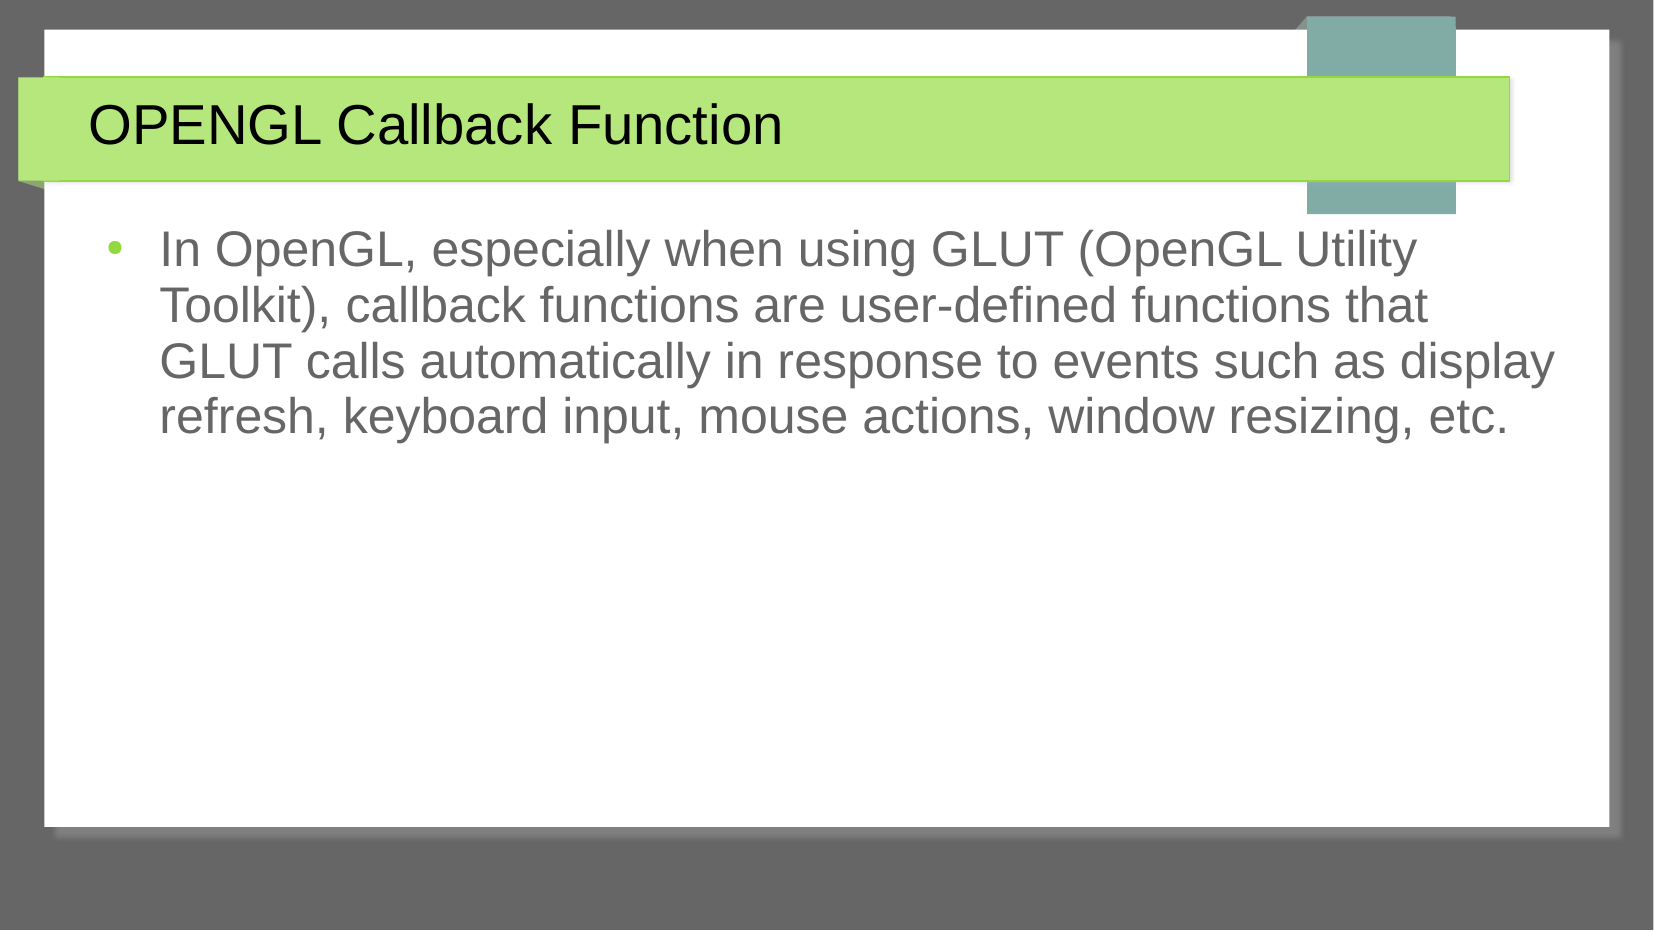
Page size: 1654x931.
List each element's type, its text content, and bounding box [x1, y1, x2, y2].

title OPENGL Callback Function [88, 73, 1506, 178]
list In OpenGL, especially when using GLUT (OpenGL Utility Toolkit), callback functions are user-defined functions that GLUT calls automatically in response to events such as display refresh, keyboard input, mouse actions, window resizing, etc. [88, 221, 1565, 813]
